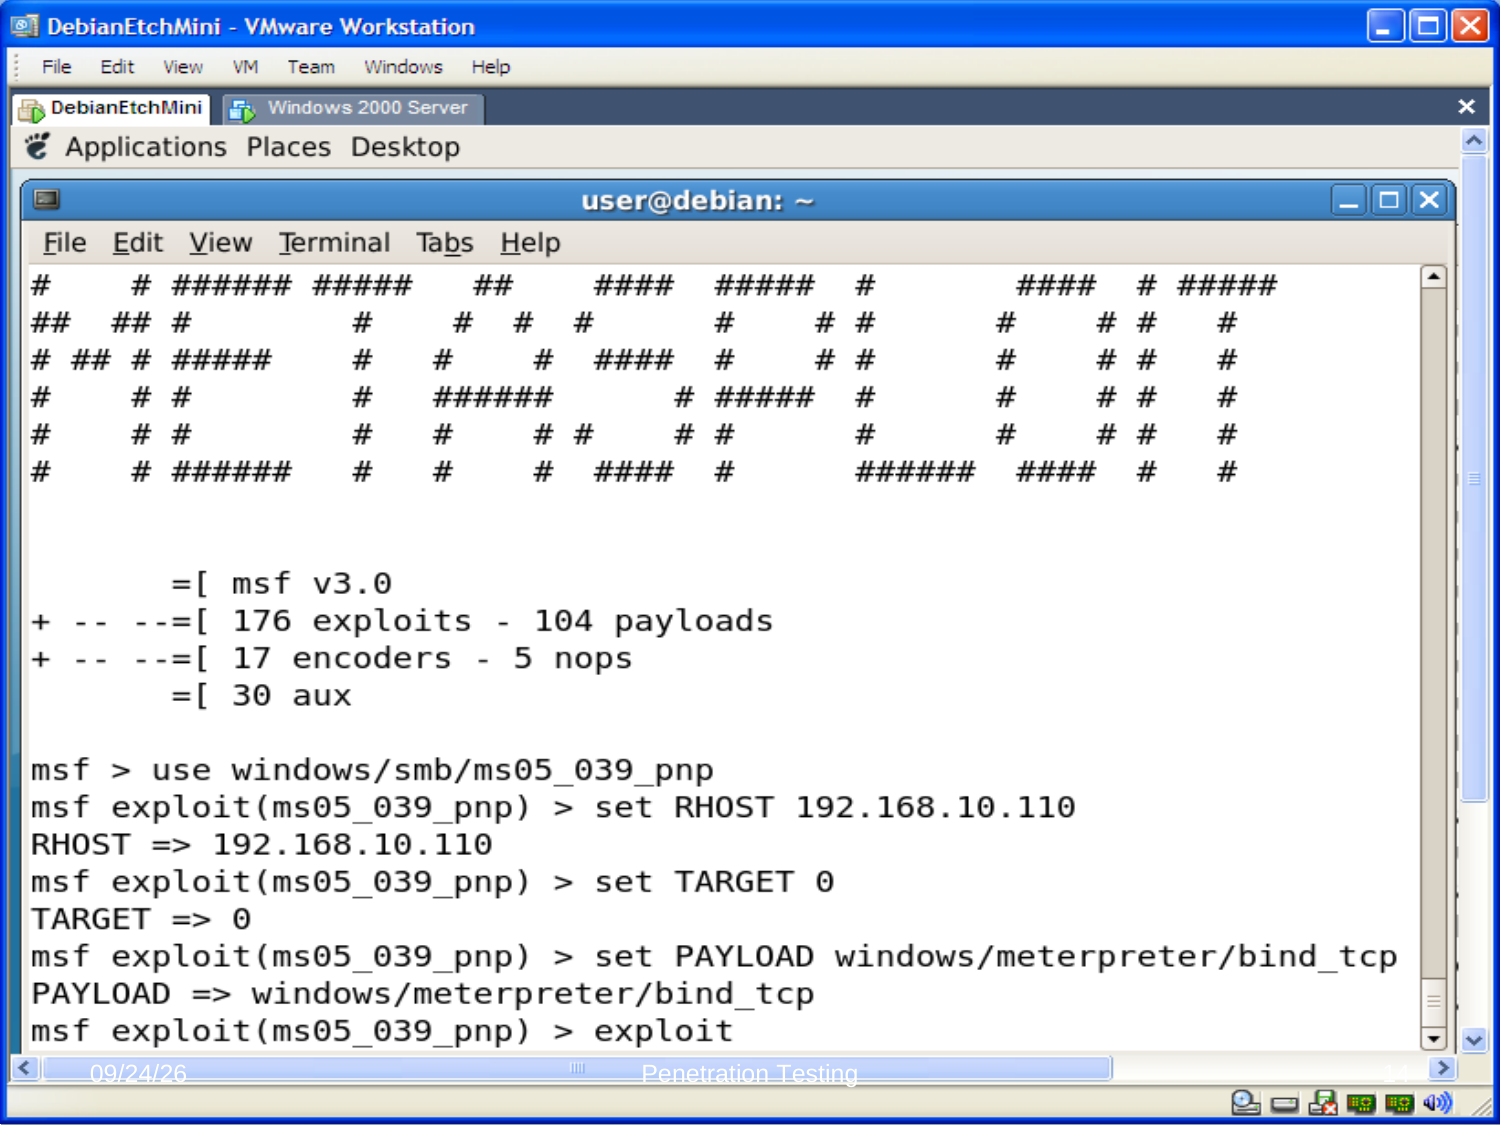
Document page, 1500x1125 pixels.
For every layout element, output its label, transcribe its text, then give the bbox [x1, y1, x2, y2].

text_box <number> [1074, 1042, 1426, 1103]
text_box Penetration Testing [512, 1042, 988, 1103]
text_box 03/17/11 [74, 1042, 426, 1103]
picture [0, 0, 1500, 1125]
